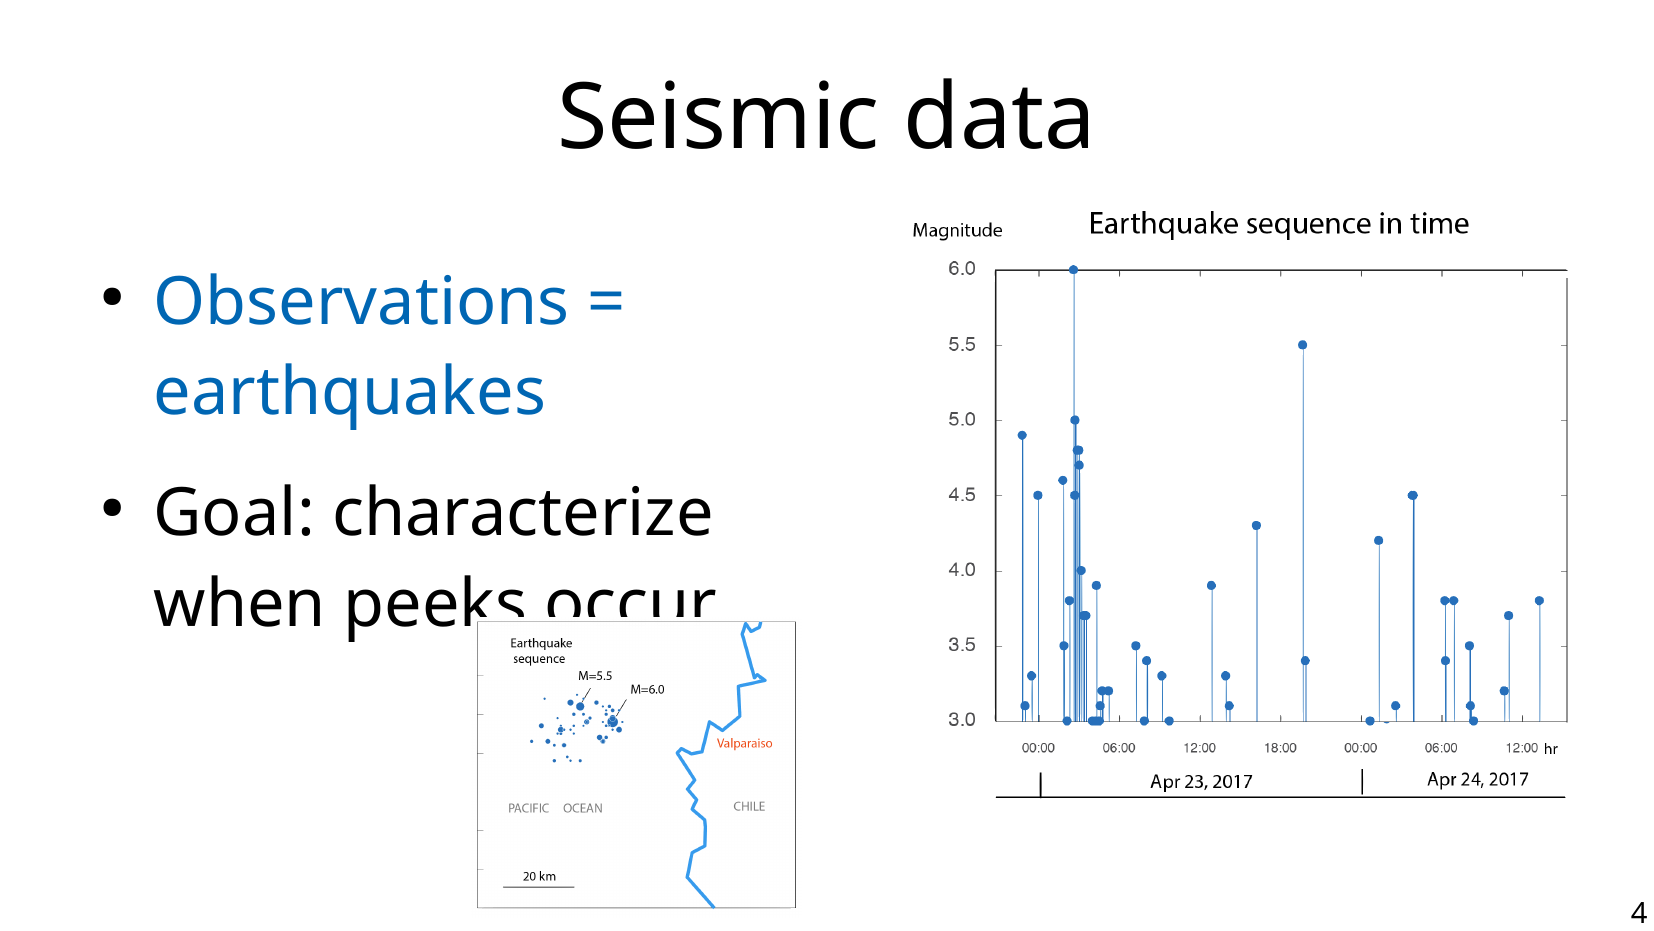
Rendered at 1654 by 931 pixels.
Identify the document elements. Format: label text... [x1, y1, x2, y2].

picture [893, 193, 1580, 818]
picture [471, 617, 802, 918]
list Observations = earthquakes Goal: characterize when peeks occur [82, 253, 725, 793]
title Seismic data [82, 1, 1571, 226]
